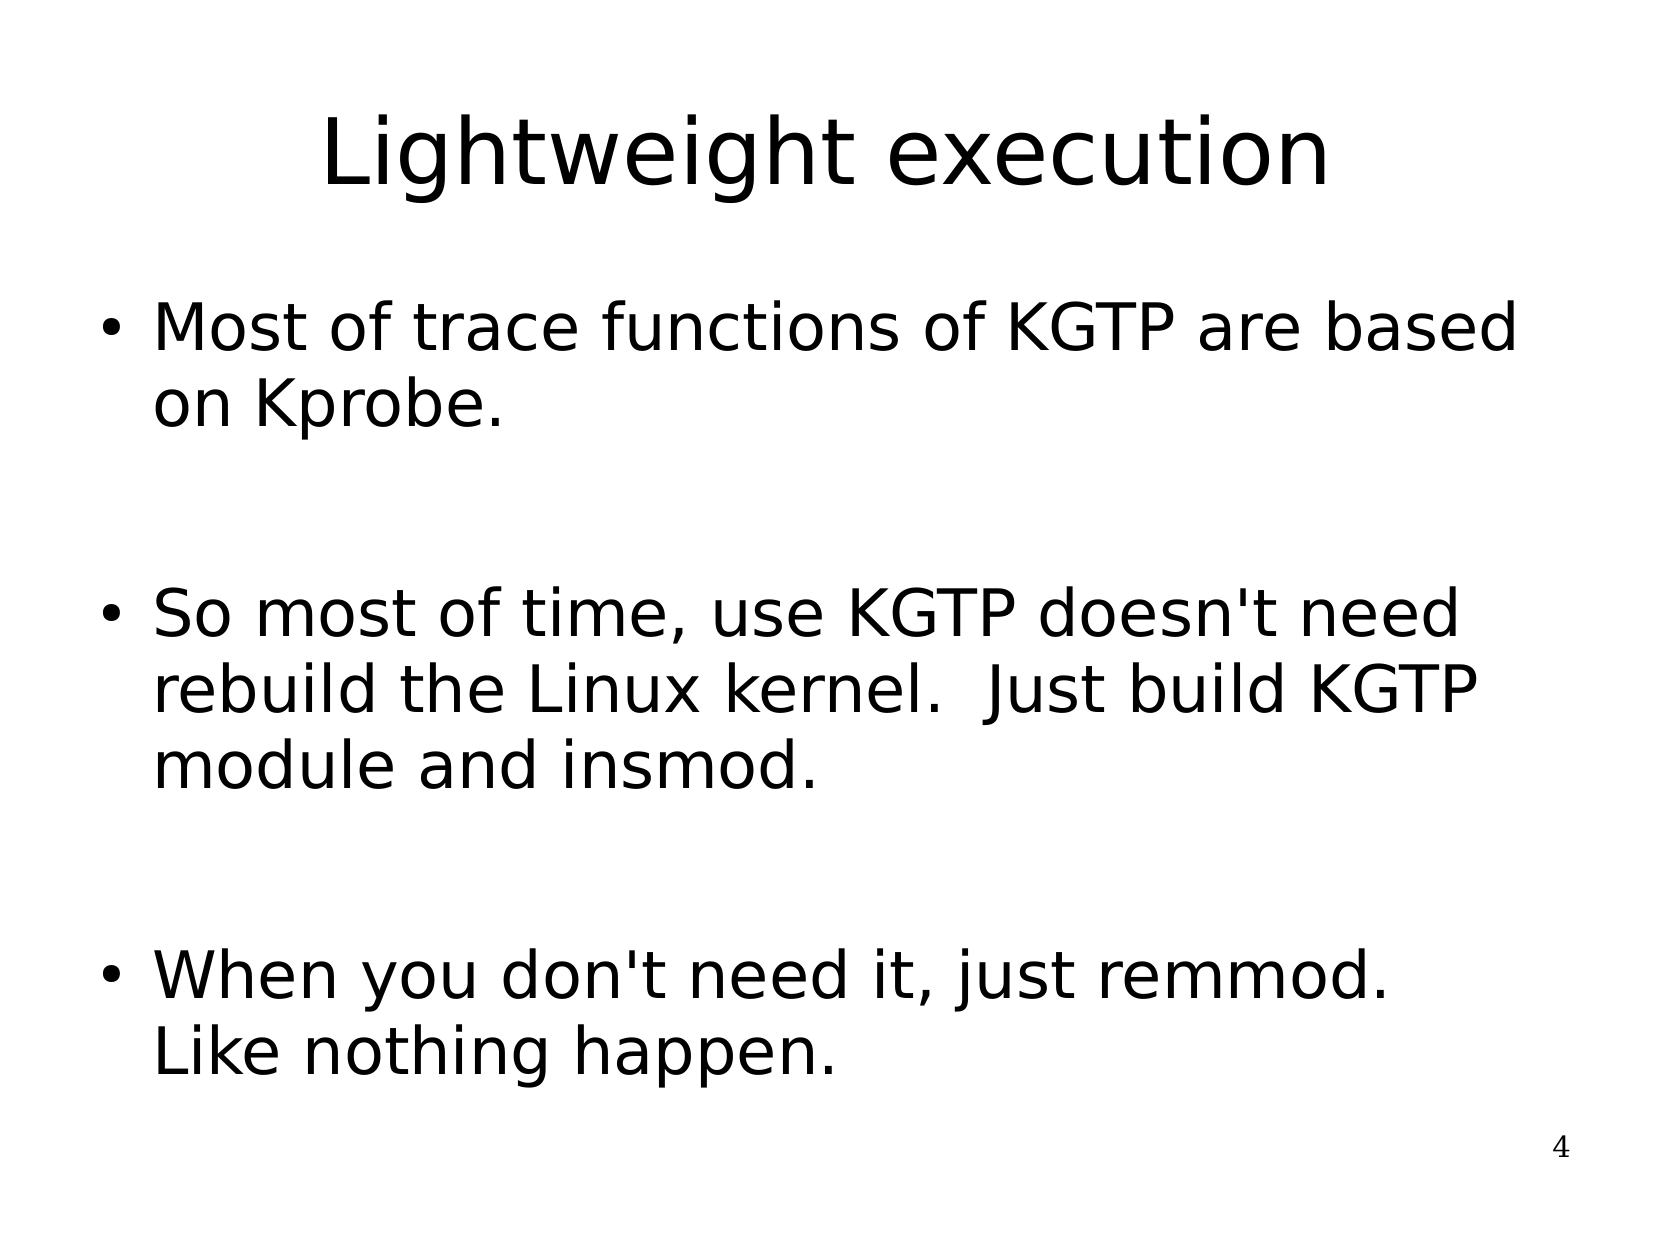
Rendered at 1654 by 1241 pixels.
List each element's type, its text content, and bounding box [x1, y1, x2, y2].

title Lightweight execution [82, 49, 1571, 257]
list Most of trace functions of KGTP are based on Kprobe. So most of time, use KGTP doesn't need rebuild the Linux kernel. Just build KGTP module and insmod. When you don't need it, just remmod. Like nothing happen. [82, 290, 1571, 1093]
